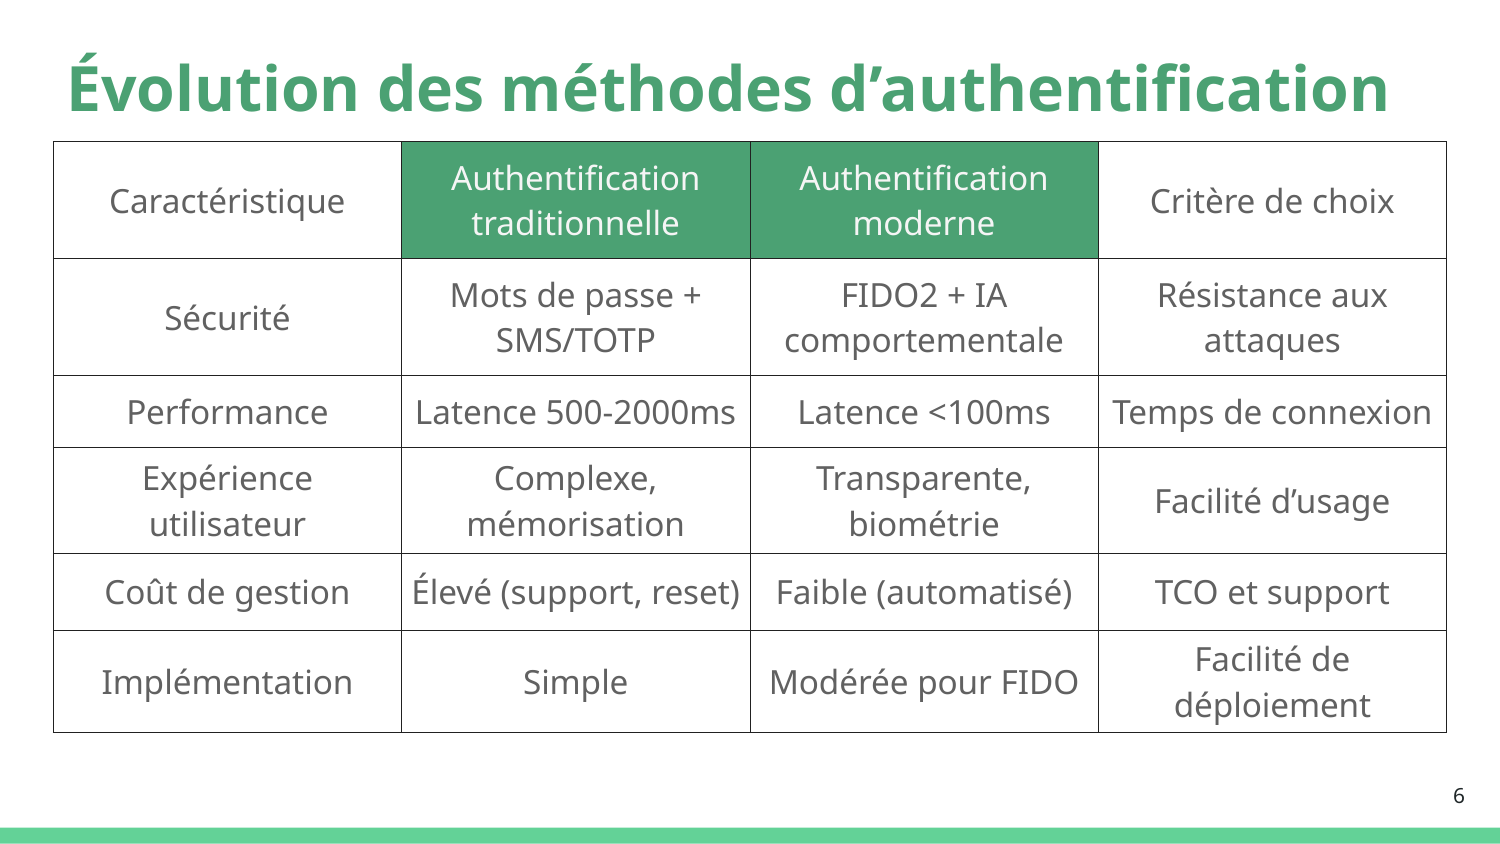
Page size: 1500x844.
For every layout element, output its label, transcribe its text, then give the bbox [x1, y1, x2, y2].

table_cell Modérée pour FIDO [751, 631, 1098, 732]
table_header Authentification traditionnelle [402, 142, 750, 258]
slide_number <numéro> [1389, 764, 1480, 830]
table_cell Expérience utilisateur [54, 448, 401, 553]
table_cell Implémentation [54, 631, 401, 732]
table_header Critère de choix [1099, 142, 1446, 258]
table_cell Simple [402, 631, 750, 732]
title Évolution des méthodes d’authentification [51, 23, 1449, 117]
table_cell Latence 500-2000ms [402, 376, 750, 447]
table_cell Transparente, biométrie [751, 448, 1098, 553]
table_cell Facilité d’usage [1099, 448, 1446, 553]
table_cell FIDO2 + IA comportementale [751, 259, 1098, 375]
table_header Caractéristique [54, 142, 401, 258]
table_cell TCO et support [1099, 554, 1446, 630]
table_cell Faible (automatisé) [751, 554, 1098, 630]
table_cell Temps de connexion [1099, 376, 1446, 447]
table_cell Mots de passe + SMS/TOTP [402, 259, 750, 375]
table_header Authentification moderne [751, 142, 1098, 258]
table_cell Facilité de déploiement [1099, 631, 1446, 732]
table_cell Latence <100ms [751, 376, 1098, 447]
table_cell Élevé (support, reset) [402, 554, 750, 630]
table_cell Coût de gestion [54, 554, 401, 630]
table_cell Complexe, mémorisation [402, 448, 750, 553]
table_cell Sécurité [54, 259, 401, 375]
table_cell Performance [54, 376, 401, 447]
table_cell Résistance aux attaques [1099, 259, 1446, 375]
